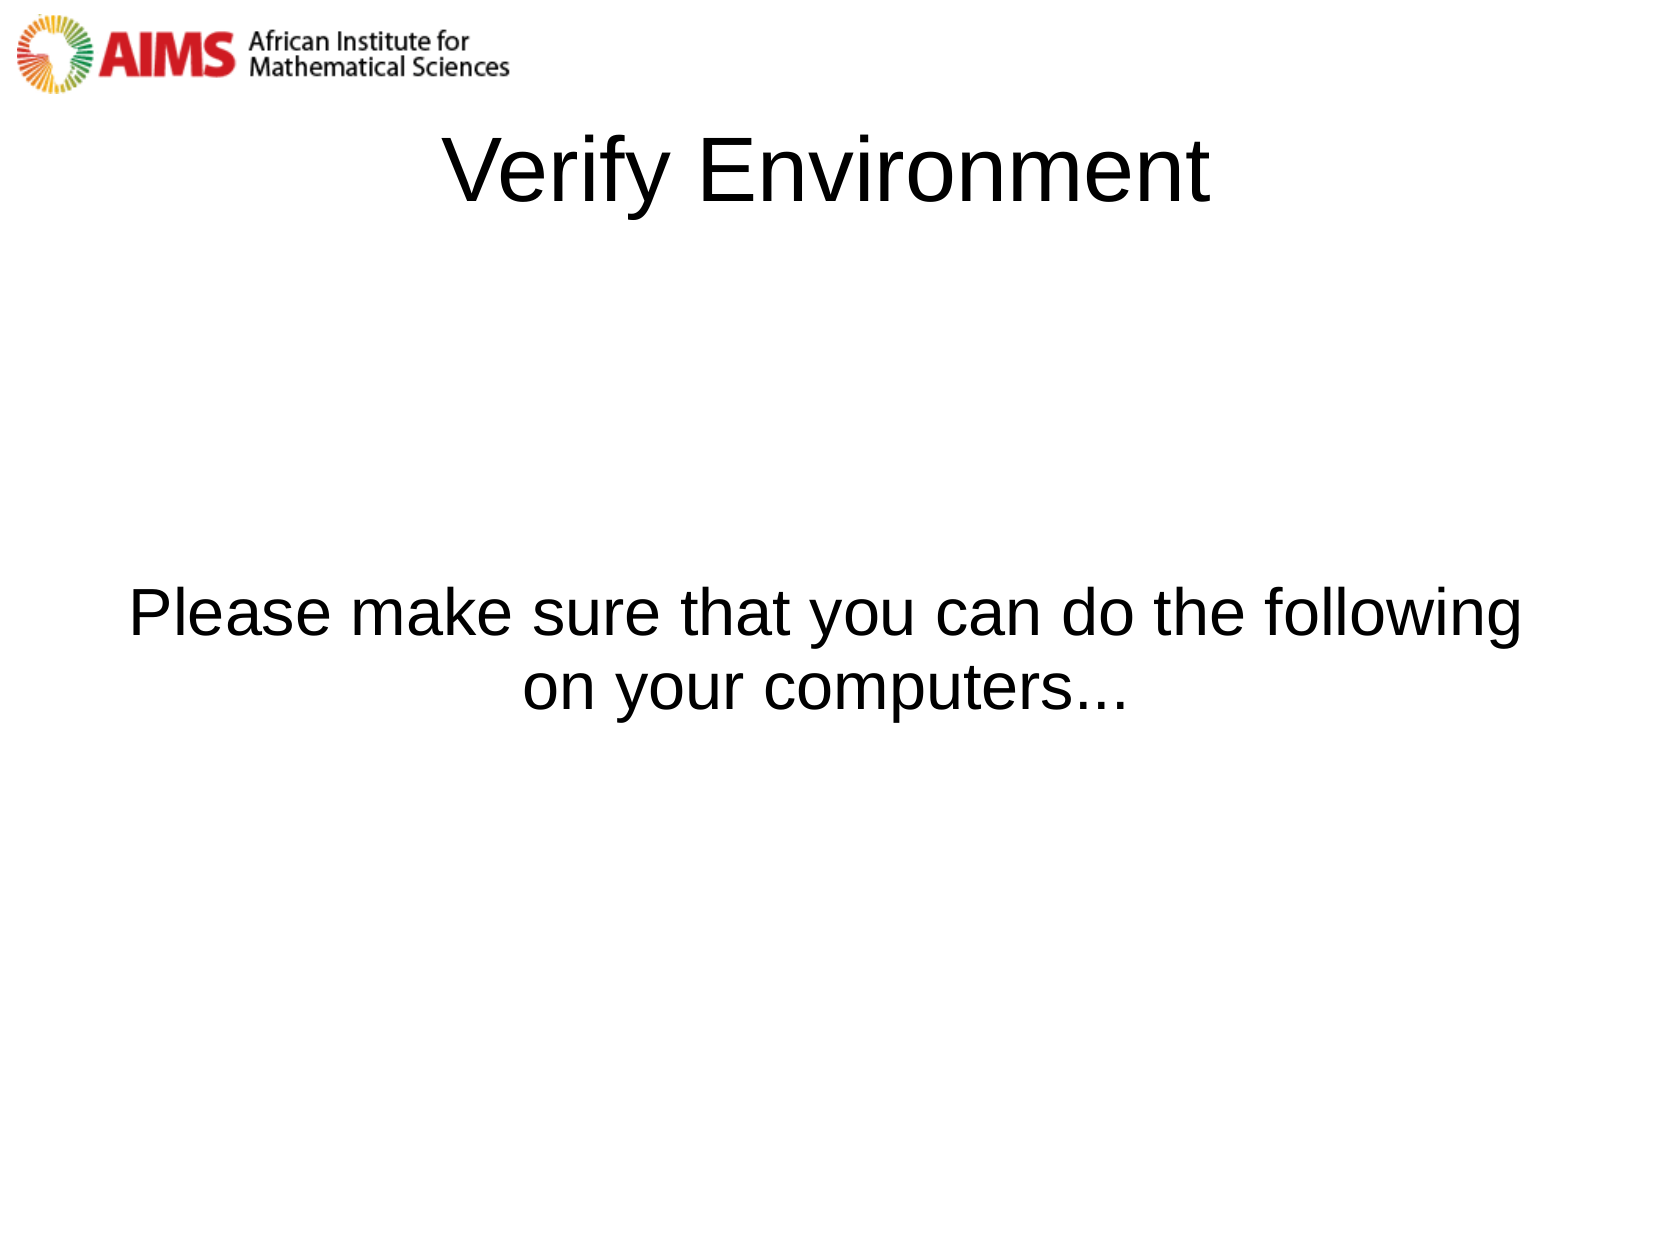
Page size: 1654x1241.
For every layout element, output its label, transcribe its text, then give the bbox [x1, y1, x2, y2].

picture [17, 14, 511, 94]
title Verify Environment [82, 67, 1571, 275]
subtitle Please make sure that you can do the following on your computers... [82, 290, 1571, 1010]
